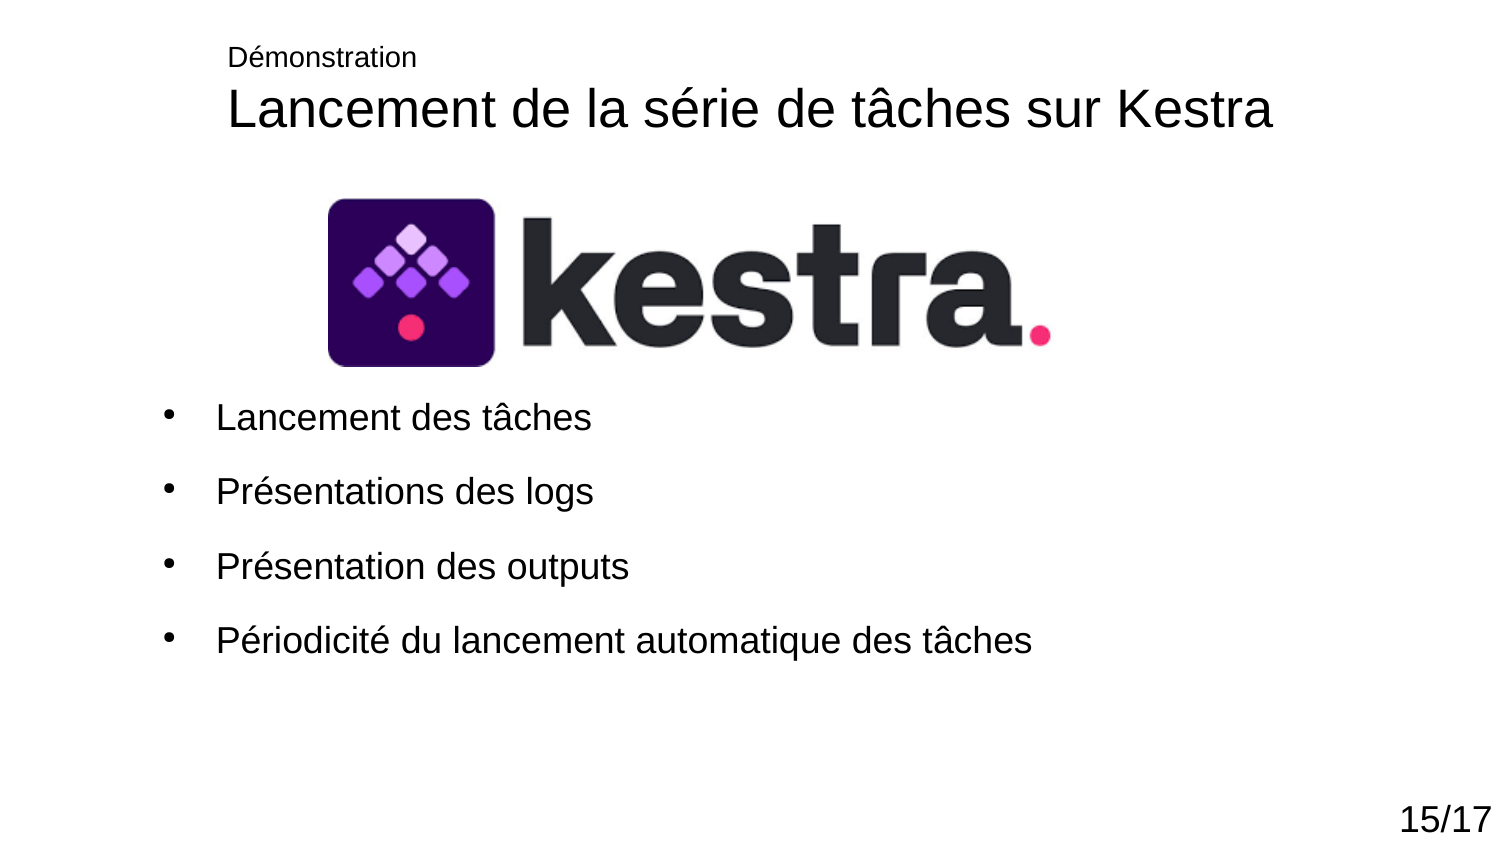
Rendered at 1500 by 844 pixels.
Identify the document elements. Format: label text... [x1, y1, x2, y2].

picture [328, 198, 1063, 367]
title Démonstration Lancement de la série de tâches sur Kestra [212, 23, 1368, 174]
text_box 15/17 [1384, 791, 1500, 844]
list Lancement des tâches Présentations des logs Présentation des outputs Périodicité du lancement automatique des tâches [129, 377, 1380, 735]
